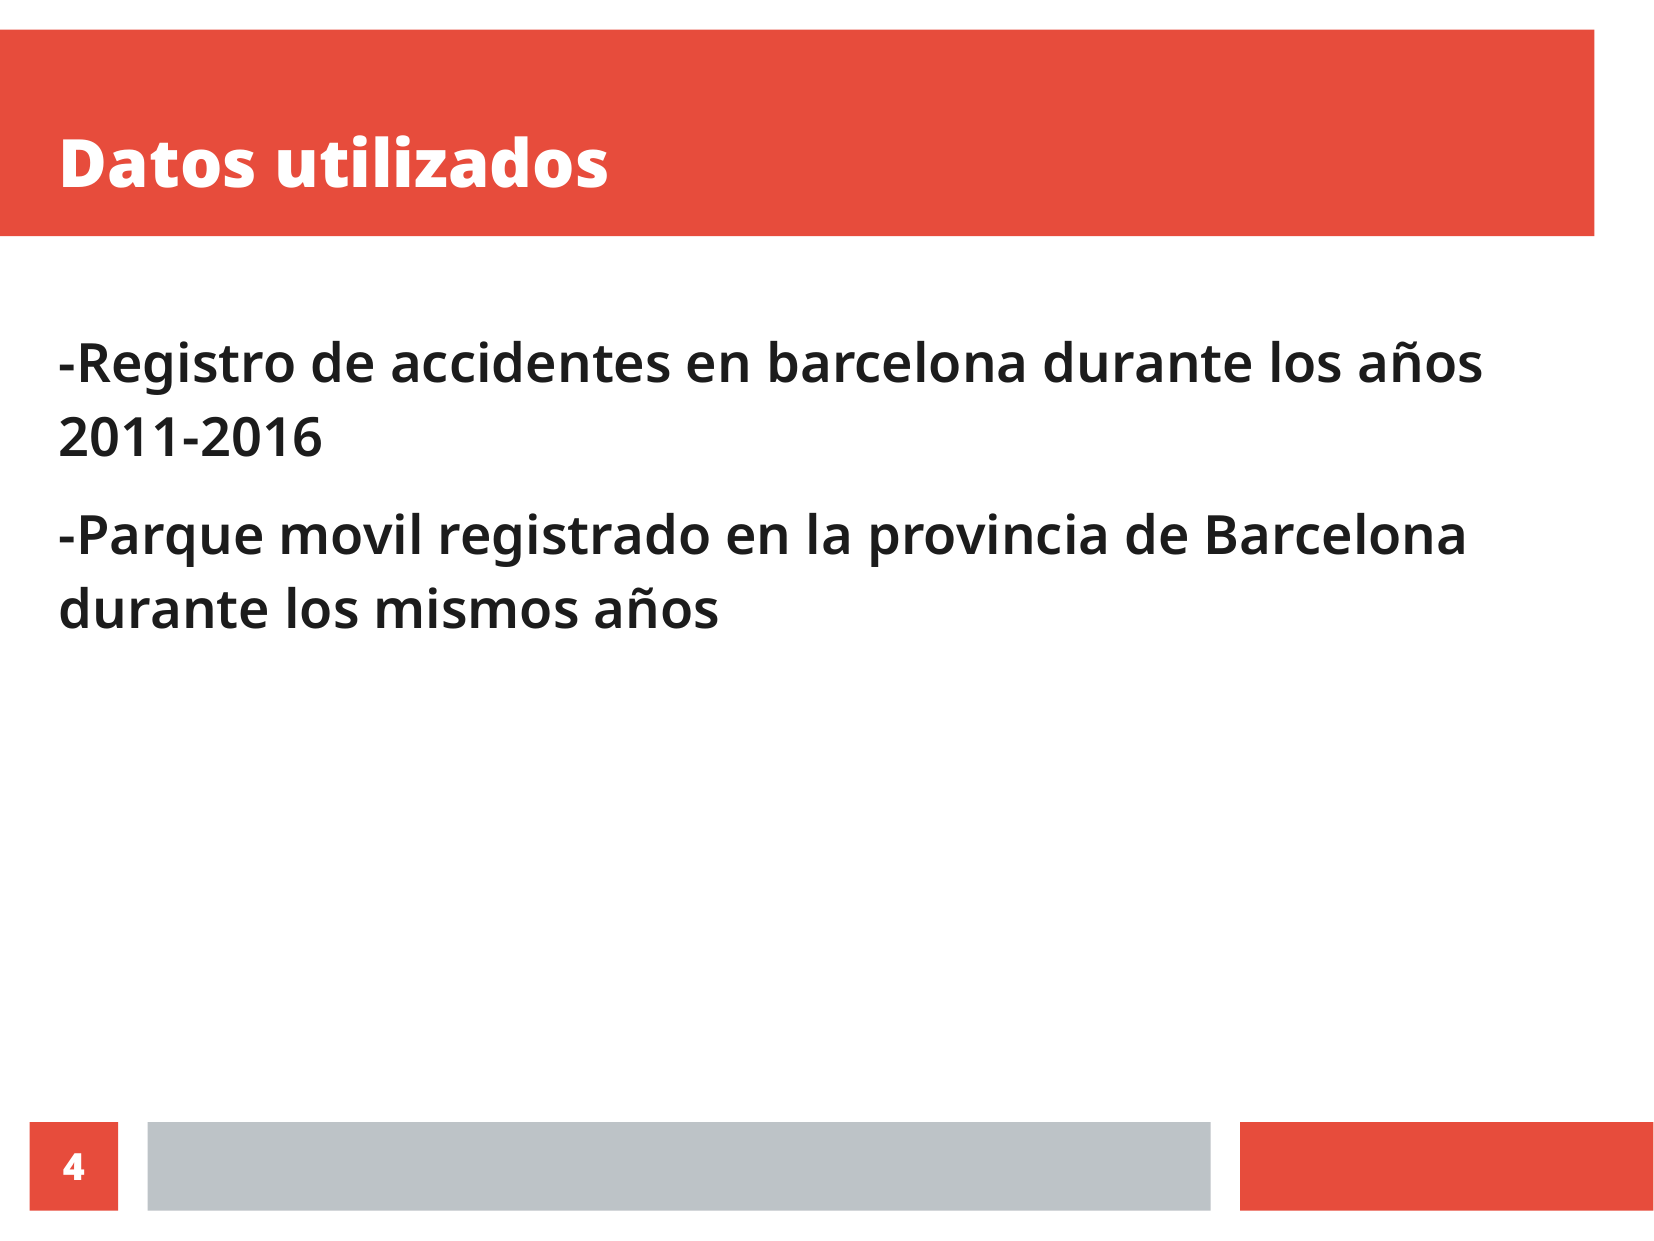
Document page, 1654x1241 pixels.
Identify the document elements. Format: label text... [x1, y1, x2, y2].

title Datos utilizados [59, 59, 1595, 207]
list -Registro de accidentes en barcelona durante los años 2011-2016 -Parque movil registrado en la provincia de Barcelona durante los mismos años [59, 324, 1565, 1093]
